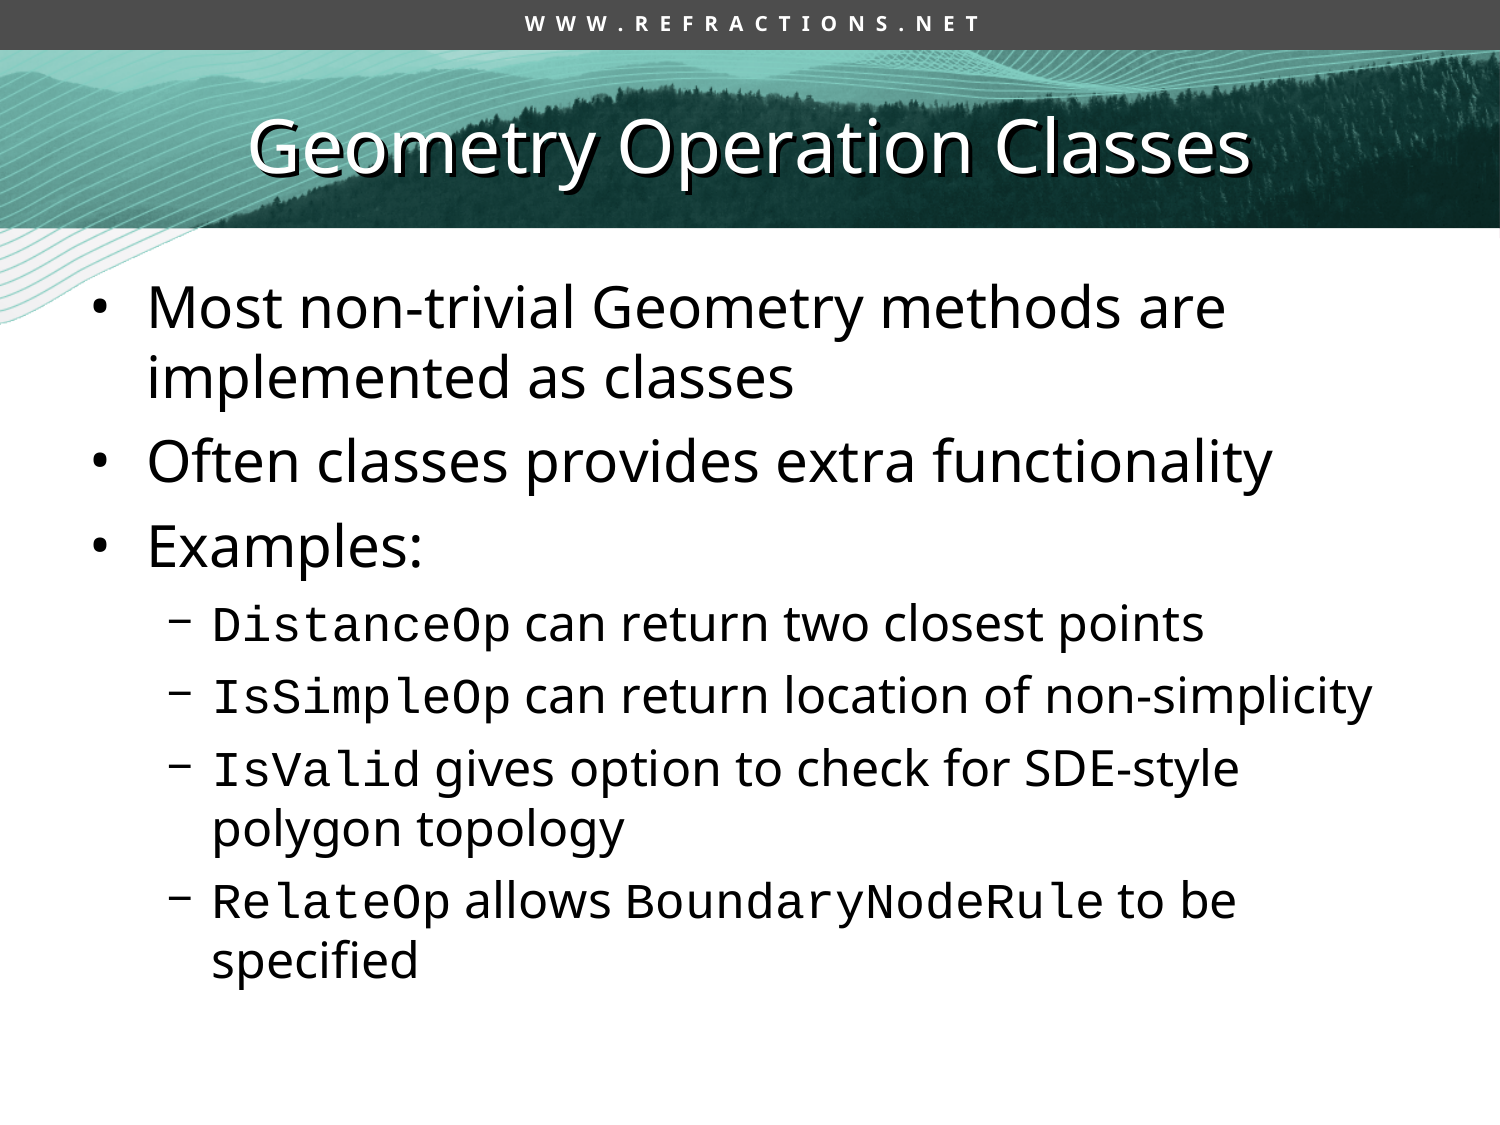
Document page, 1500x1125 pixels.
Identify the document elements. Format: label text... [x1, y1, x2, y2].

text_box Most non-trivial Geometry methods are implemented as classes Often classes provides extra functionality Examples: DistanceOp can return two closest points IsSimpleOp can return location of non-simplicity IsValid gives option to check for SDE-style polygon topology RelateOp allows BoundaryNodeRule to be specified [75, 262, 1438, 1125]
picture [0, 50, 1500, 325]
title Geometry Operation Classes [112, 62, 1388, 226]
